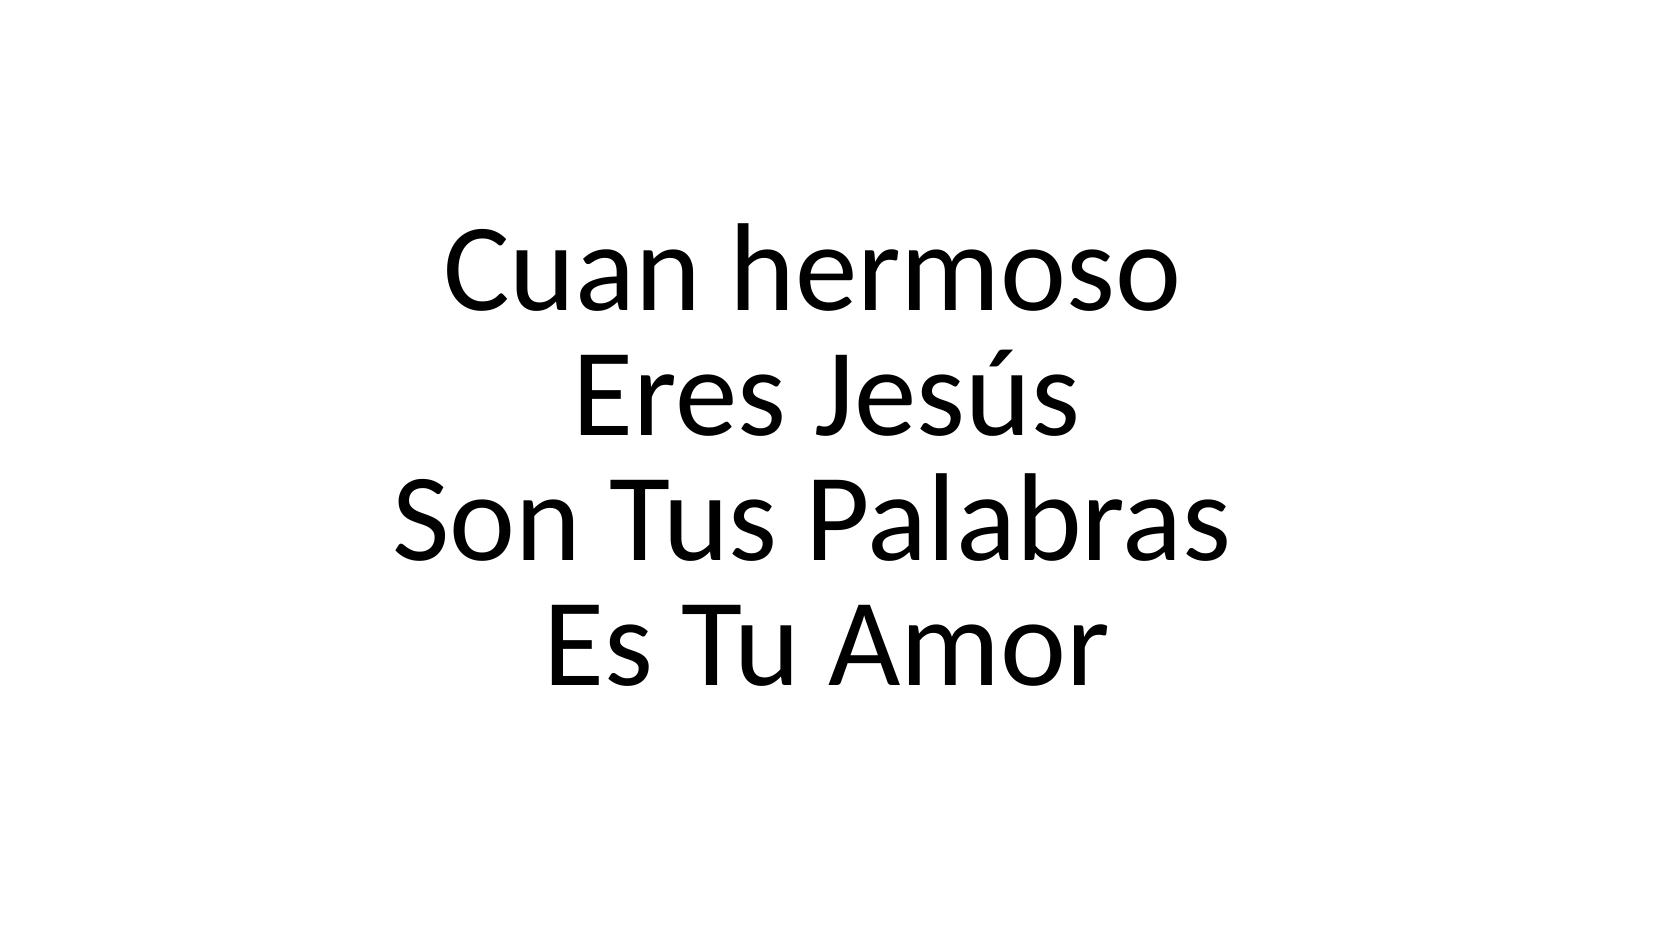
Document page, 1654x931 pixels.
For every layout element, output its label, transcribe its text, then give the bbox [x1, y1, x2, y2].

title Cuan hermoso Eres Jesús Son Tus Palabras Es Tu Amor [0, 3, 1654, 931]
